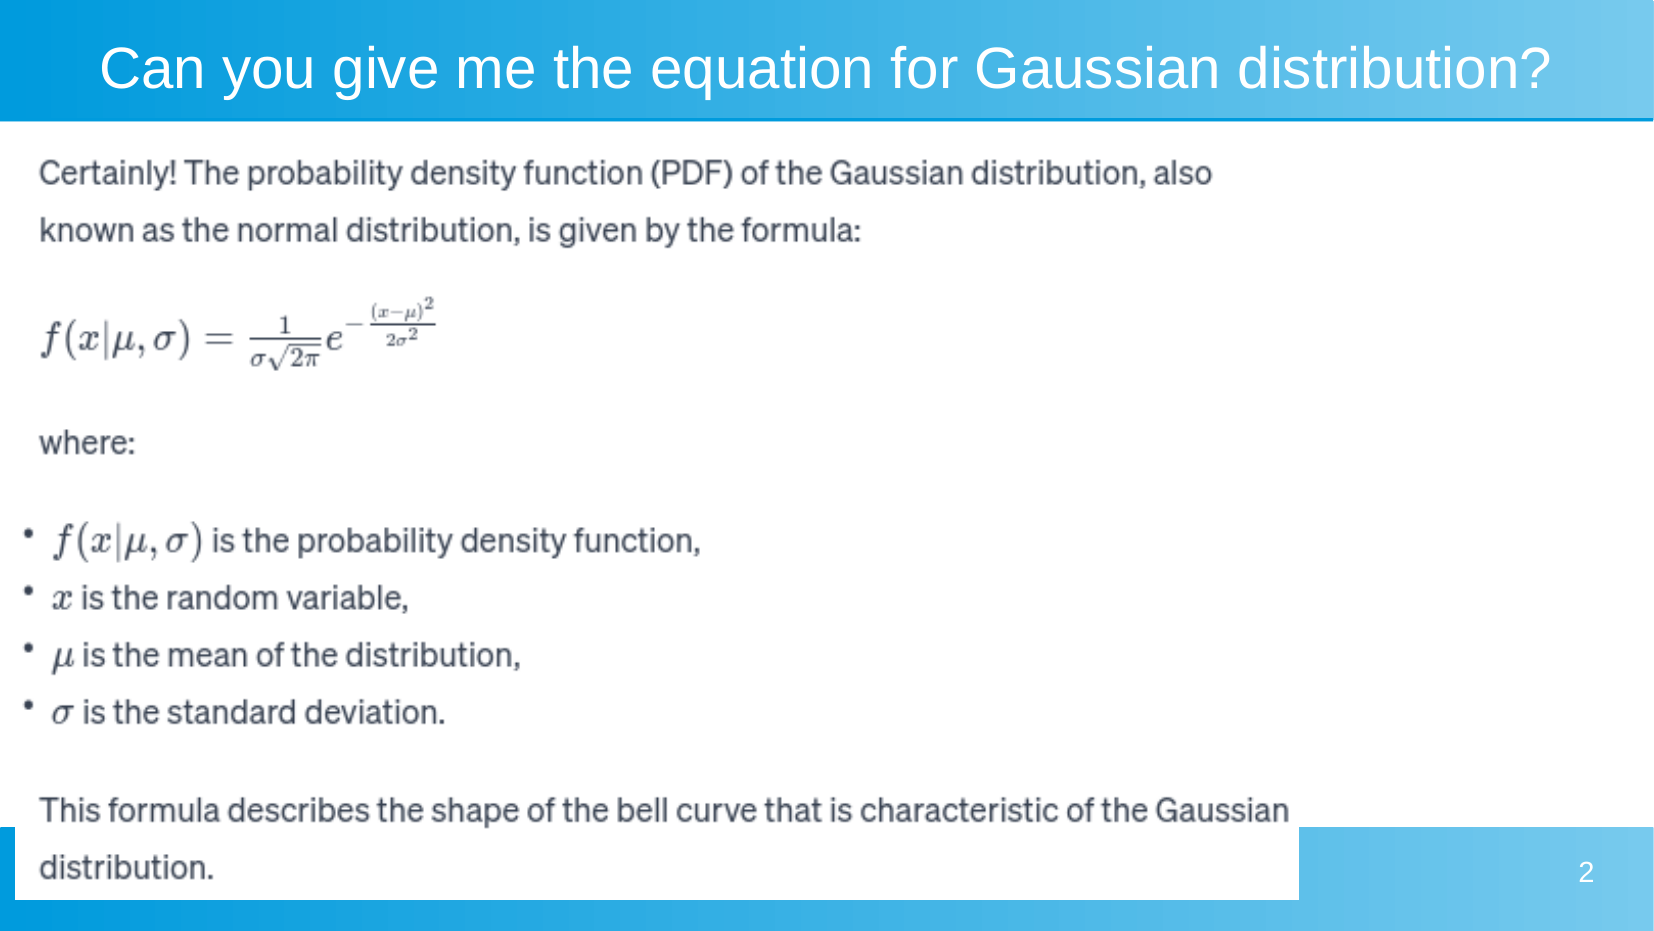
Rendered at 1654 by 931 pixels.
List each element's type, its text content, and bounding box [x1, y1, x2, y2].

title Can you give me the equation for Gaussian distribution? [59, 29, 1595, 108]
picture [15, 140, 1299, 901]
